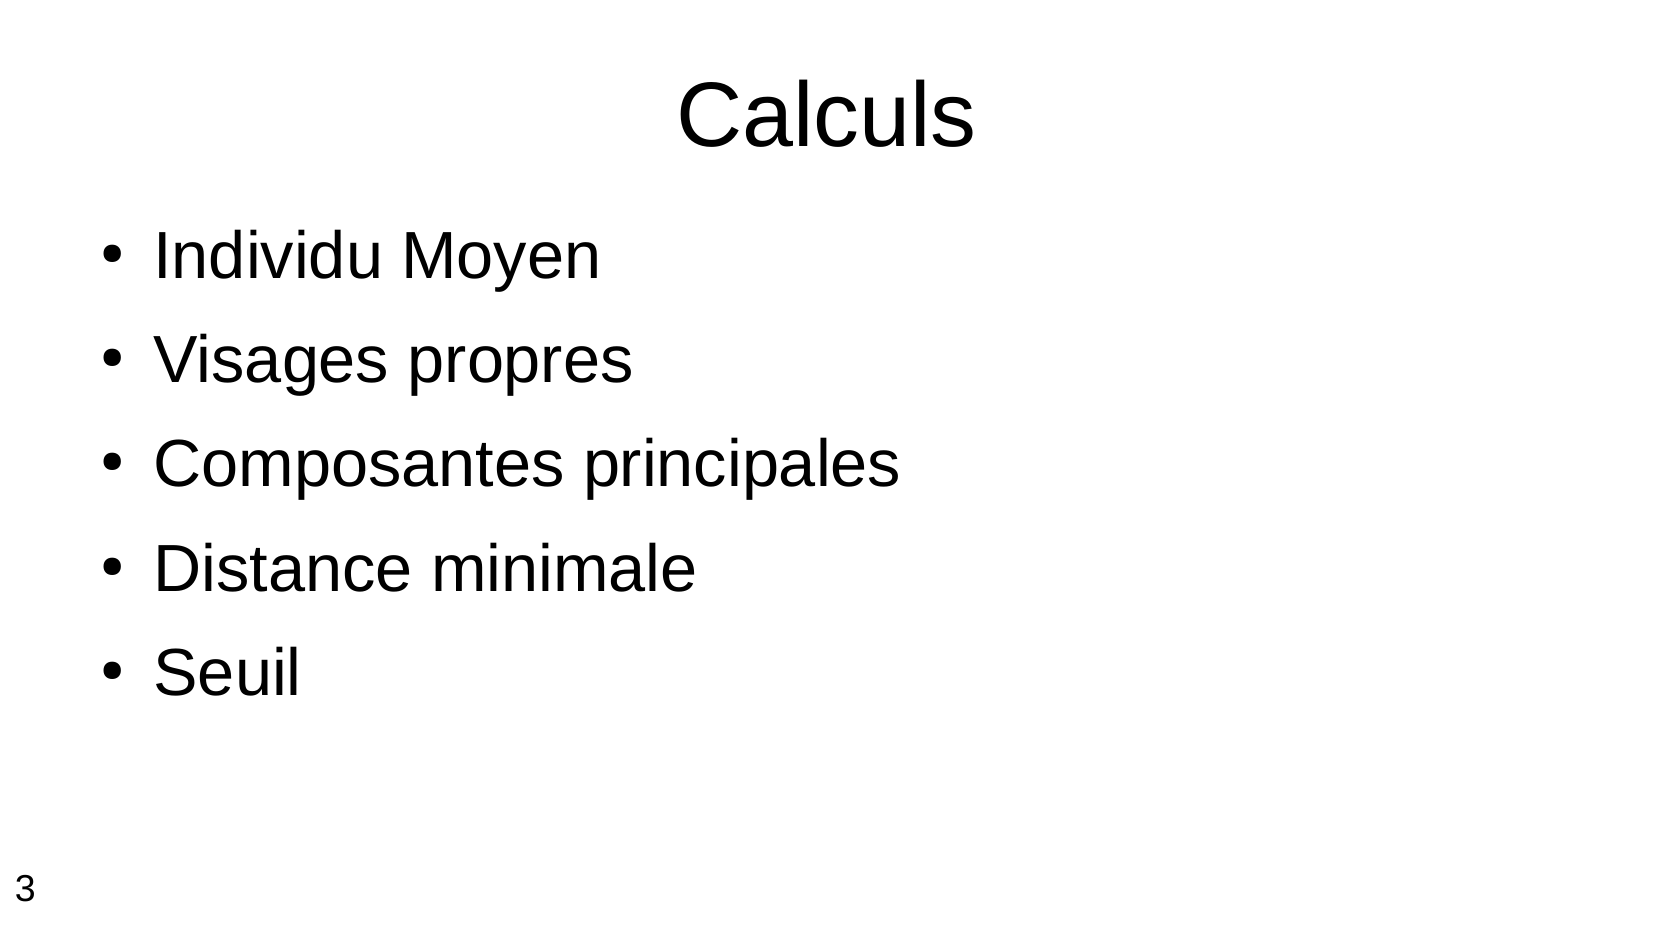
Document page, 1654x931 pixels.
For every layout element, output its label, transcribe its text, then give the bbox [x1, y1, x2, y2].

list Individu Moyen Visages propres Composantes principales Distance minimale Seuil [82, 217, 1571, 758]
text_box <numéro> [0, 860, 629, 917]
title Calculs [82, 37, 1571, 193]
